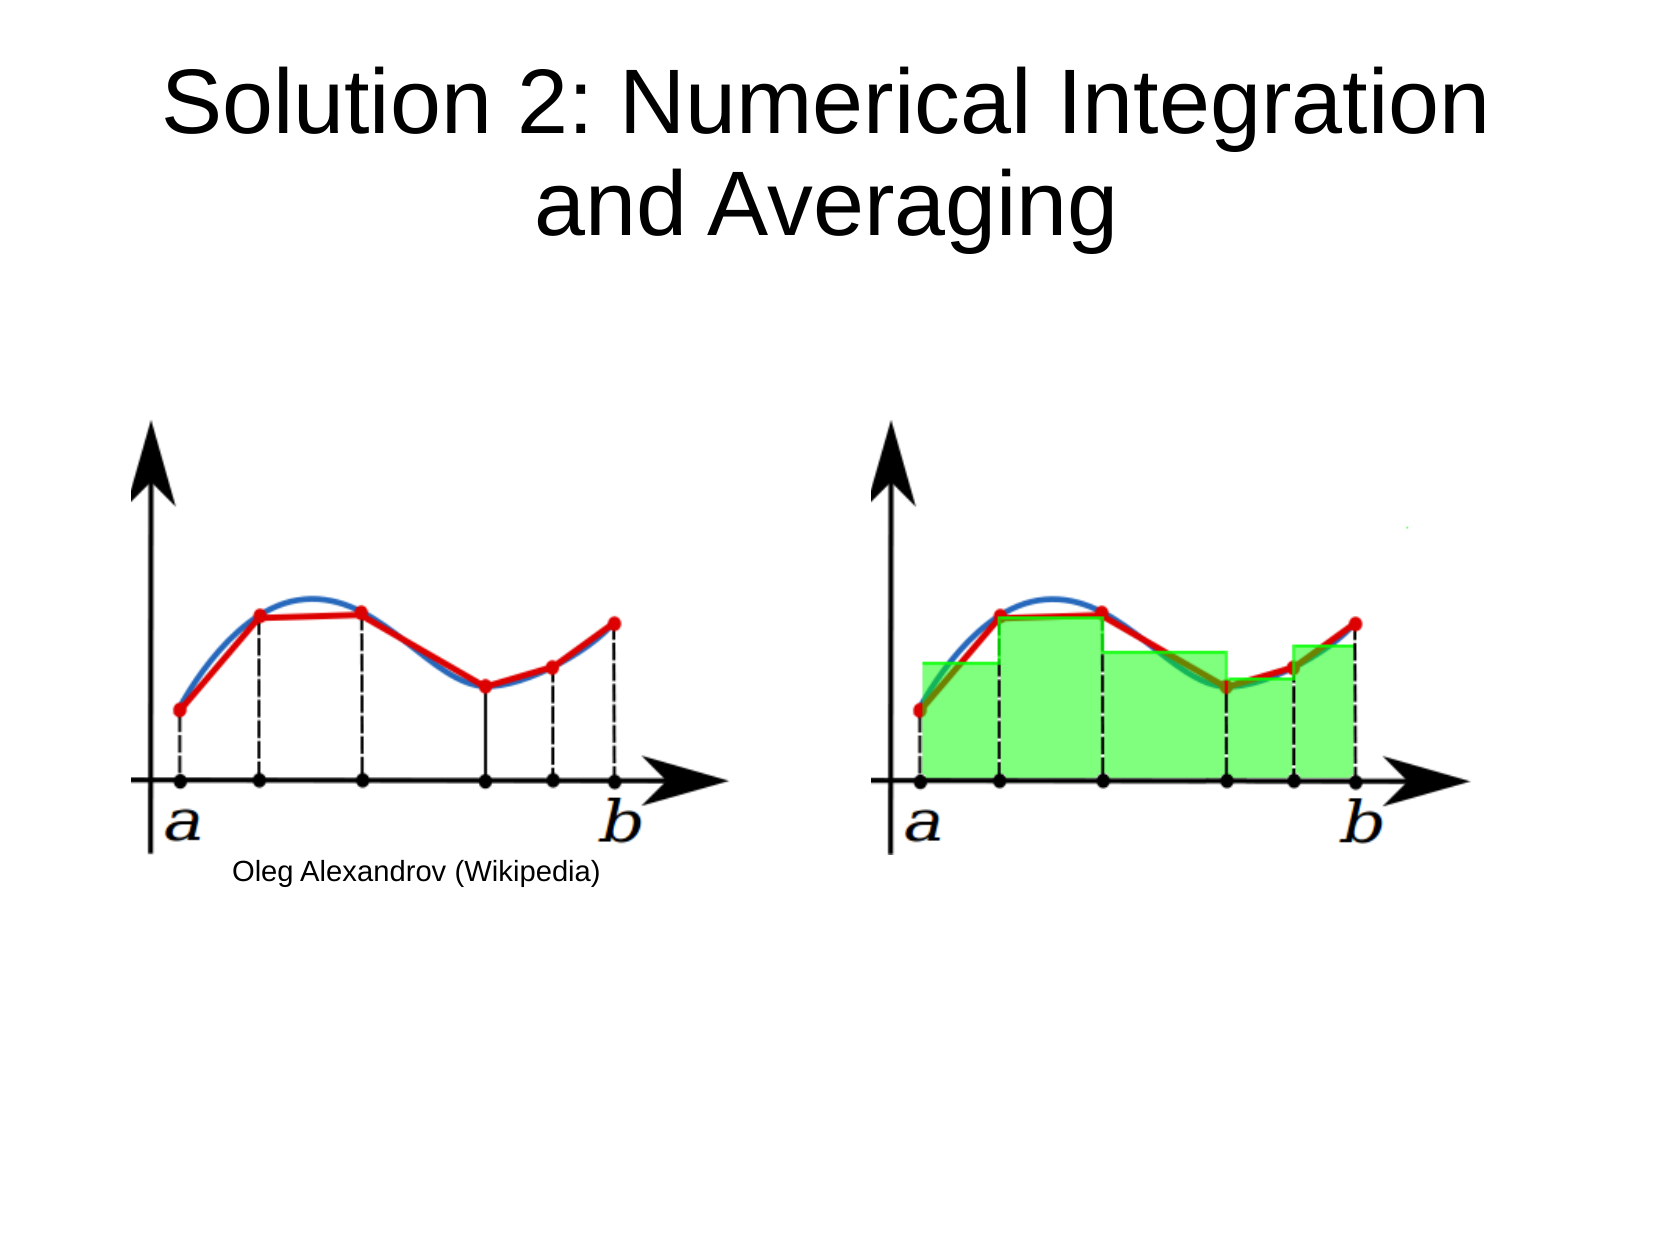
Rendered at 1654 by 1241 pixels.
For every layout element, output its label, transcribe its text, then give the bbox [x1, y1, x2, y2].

picture [871, 419, 1471, 855]
title Solution 2: Numerical Integration and Averaging [82, 49, 1571, 257]
list Oleg Alexandrov (Wikipedia) [161, 855, 702, 931]
picture [131, 419, 826, 881]
